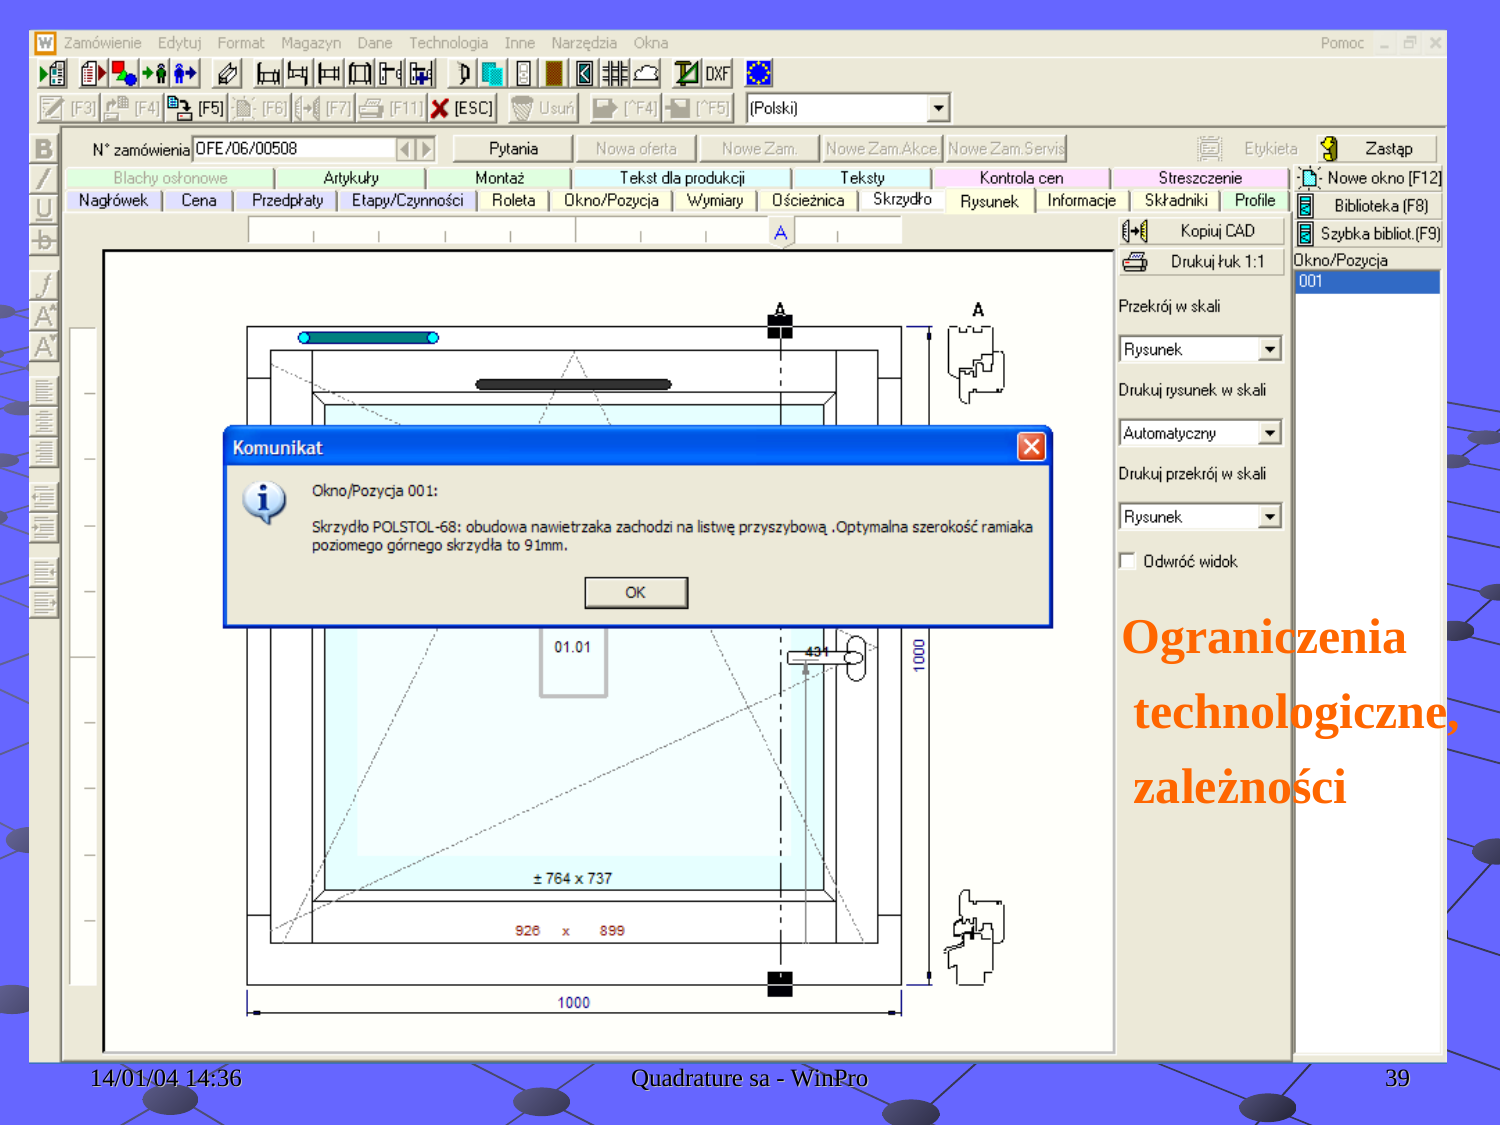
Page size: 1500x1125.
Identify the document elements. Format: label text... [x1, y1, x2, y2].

text_box Ograniczenia technologiczne, zależności [1121, 612, 1462, 814]
picture [29, 29, 1447, 1064]
